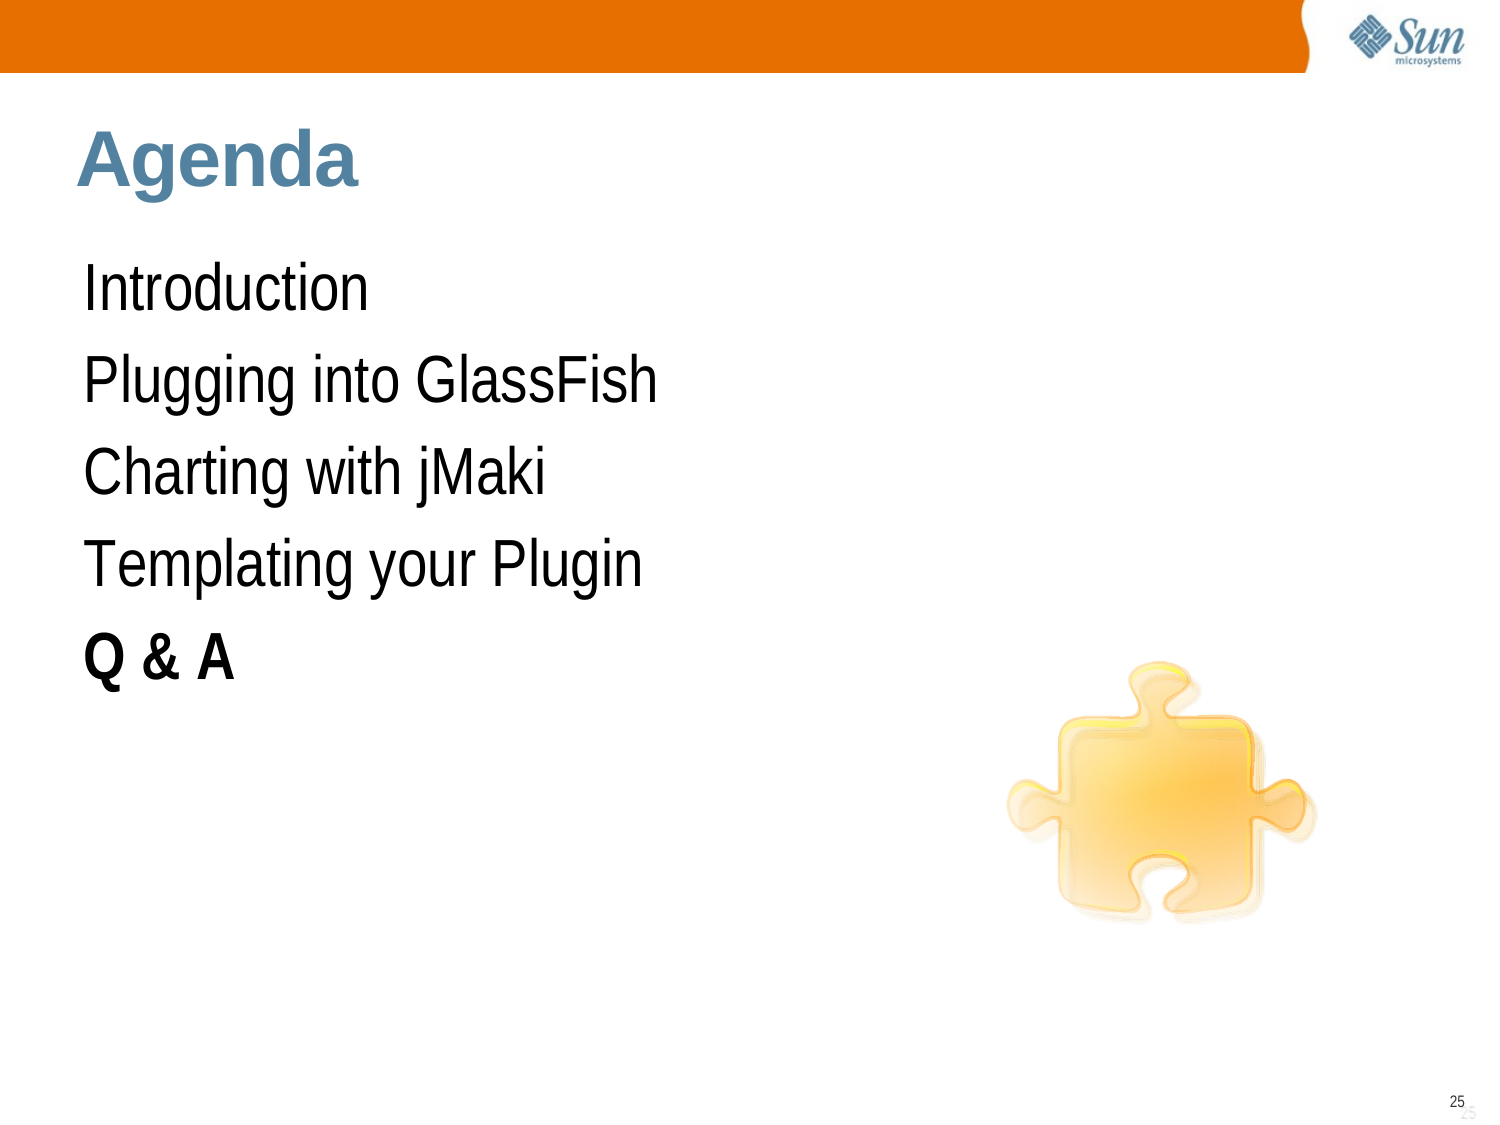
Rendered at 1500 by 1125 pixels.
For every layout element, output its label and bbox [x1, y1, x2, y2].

picture [0, 0, 1500, 73]
